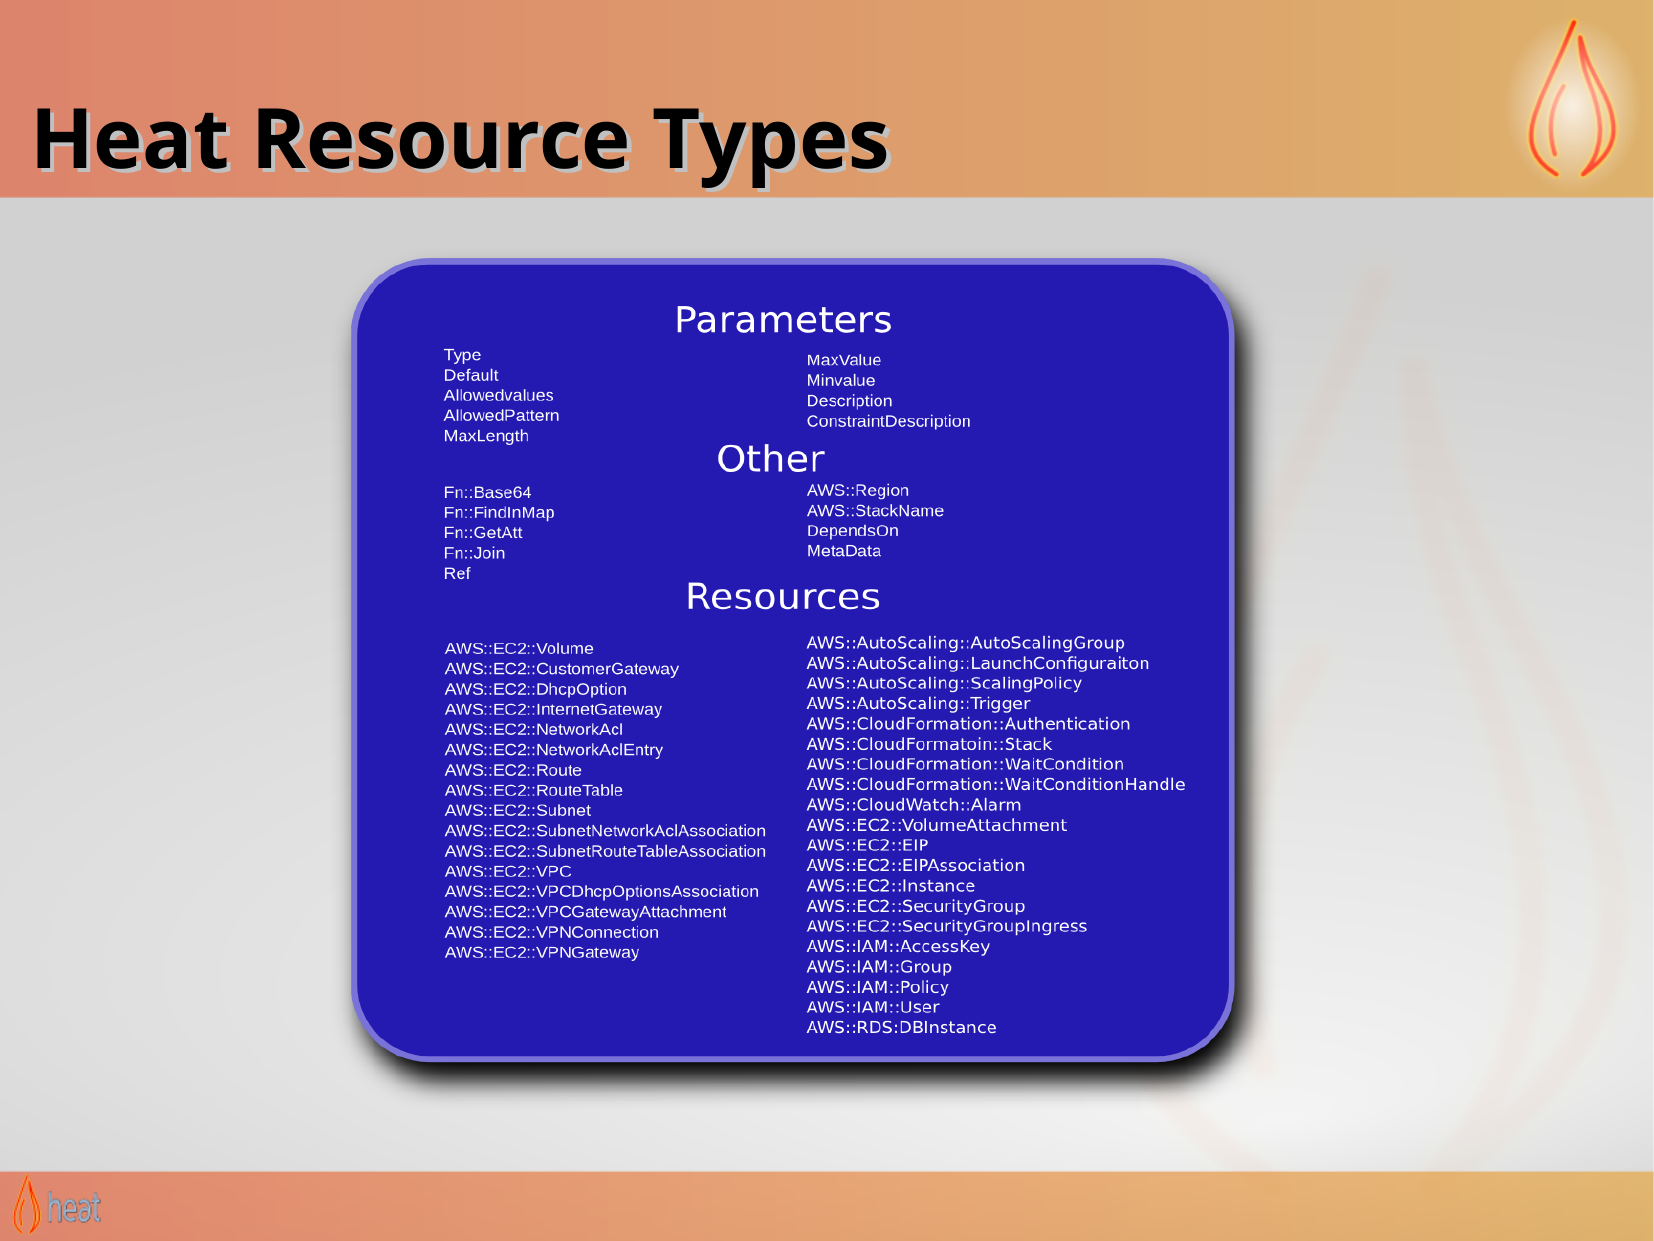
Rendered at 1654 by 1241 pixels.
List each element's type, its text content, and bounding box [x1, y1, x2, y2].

title Heat Resource Types [30, 23, 1606, 249]
picture [0, 0, 1654, 1241]
